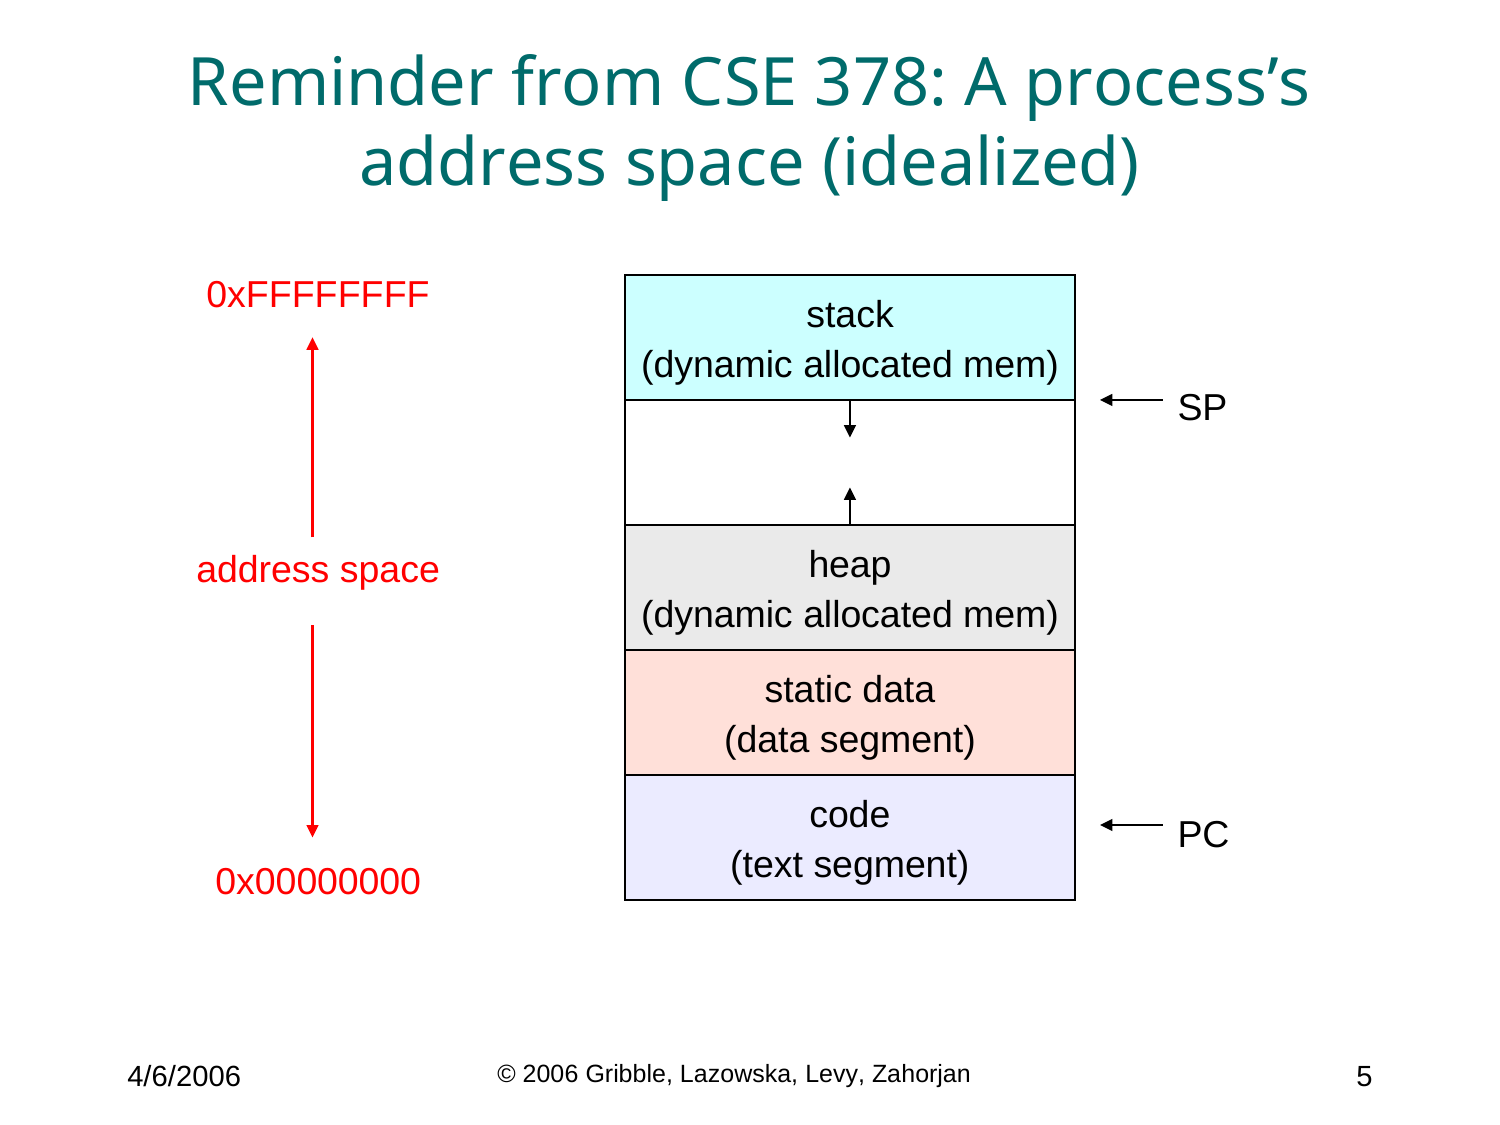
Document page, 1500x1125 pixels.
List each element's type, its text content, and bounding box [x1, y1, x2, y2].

title Reminder from CSE 378: A process’s address space (idealized) [112, 31, 1388, 207]
text_box code (text segment) [624, 775, 1075, 900]
text_box PC [1162, 802, 1245, 863]
text_box 0x00000000 [200, 849, 436, 911]
text_box stack (dynamic allocated mem) [624, 275, 1075, 400]
text_box heap (dynamic allocated mem) [624, 525, 1075, 650]
text_box static data (data segment) [624, 650, 1075, 775]
text_box 0xFFFFFFFF [191, 262, 445, 323]
text_box SP [1162, 374, 1243, 436]
text_box address space [181, 537, 455, 598]
text_box [624, 400, 1075, 525]
